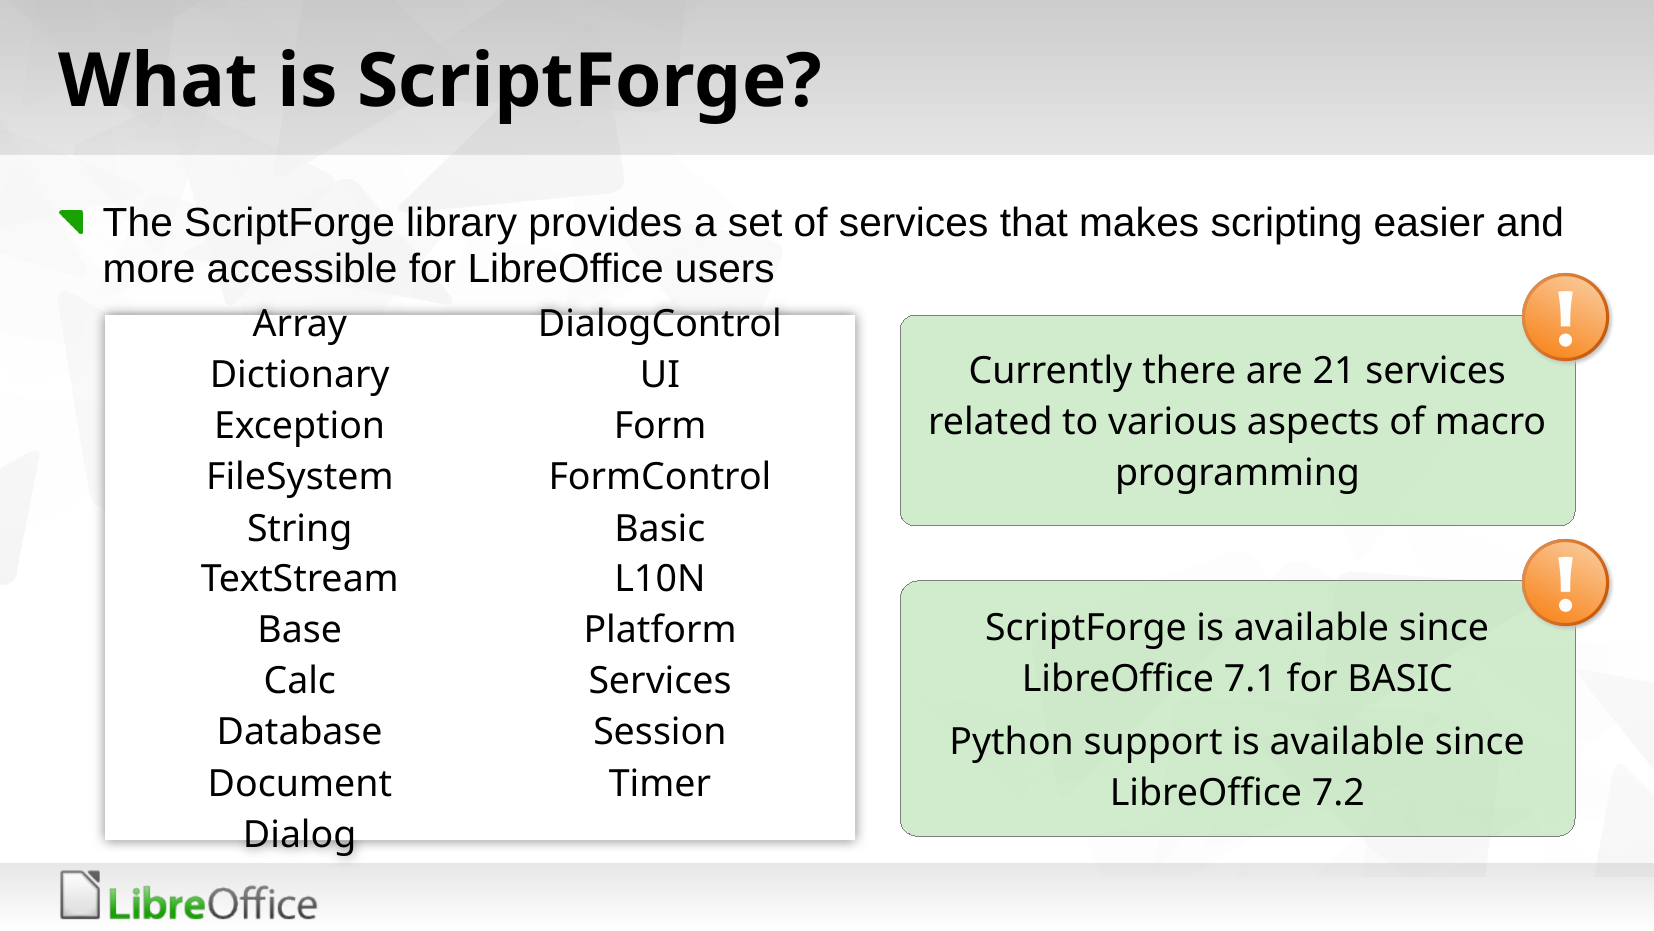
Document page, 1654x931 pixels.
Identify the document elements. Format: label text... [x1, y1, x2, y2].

list The ScriptForge library provides a set of services that makes scripting easier and more accessible for LibreOffice users [59, 199, 1595, 739]
title What is ScriptForge? [59, 22, 1595, 133]
picture [1515, 266, 1616, 368]
picture [915, 411, 1654, 877]
text_box Array Dictionary Exception FileSystem String TextStream Base Calc Database Document Dialog DialogControl UI Form FormControl Basic L10N Platform Services Session Timer [105, 315, 856, 841]
text_box ScriptForge is available since LibreOffice 7.1 for BASIC Python support is available since LibreOffice 7.2 [900, 580, 1576, 837]
picture [41, 851, 337, 931]
text_box Currently there are 21 services related to various aspects of macro programming [900, 315, 1576, 526]
picture [0, 0, 783, 698]
